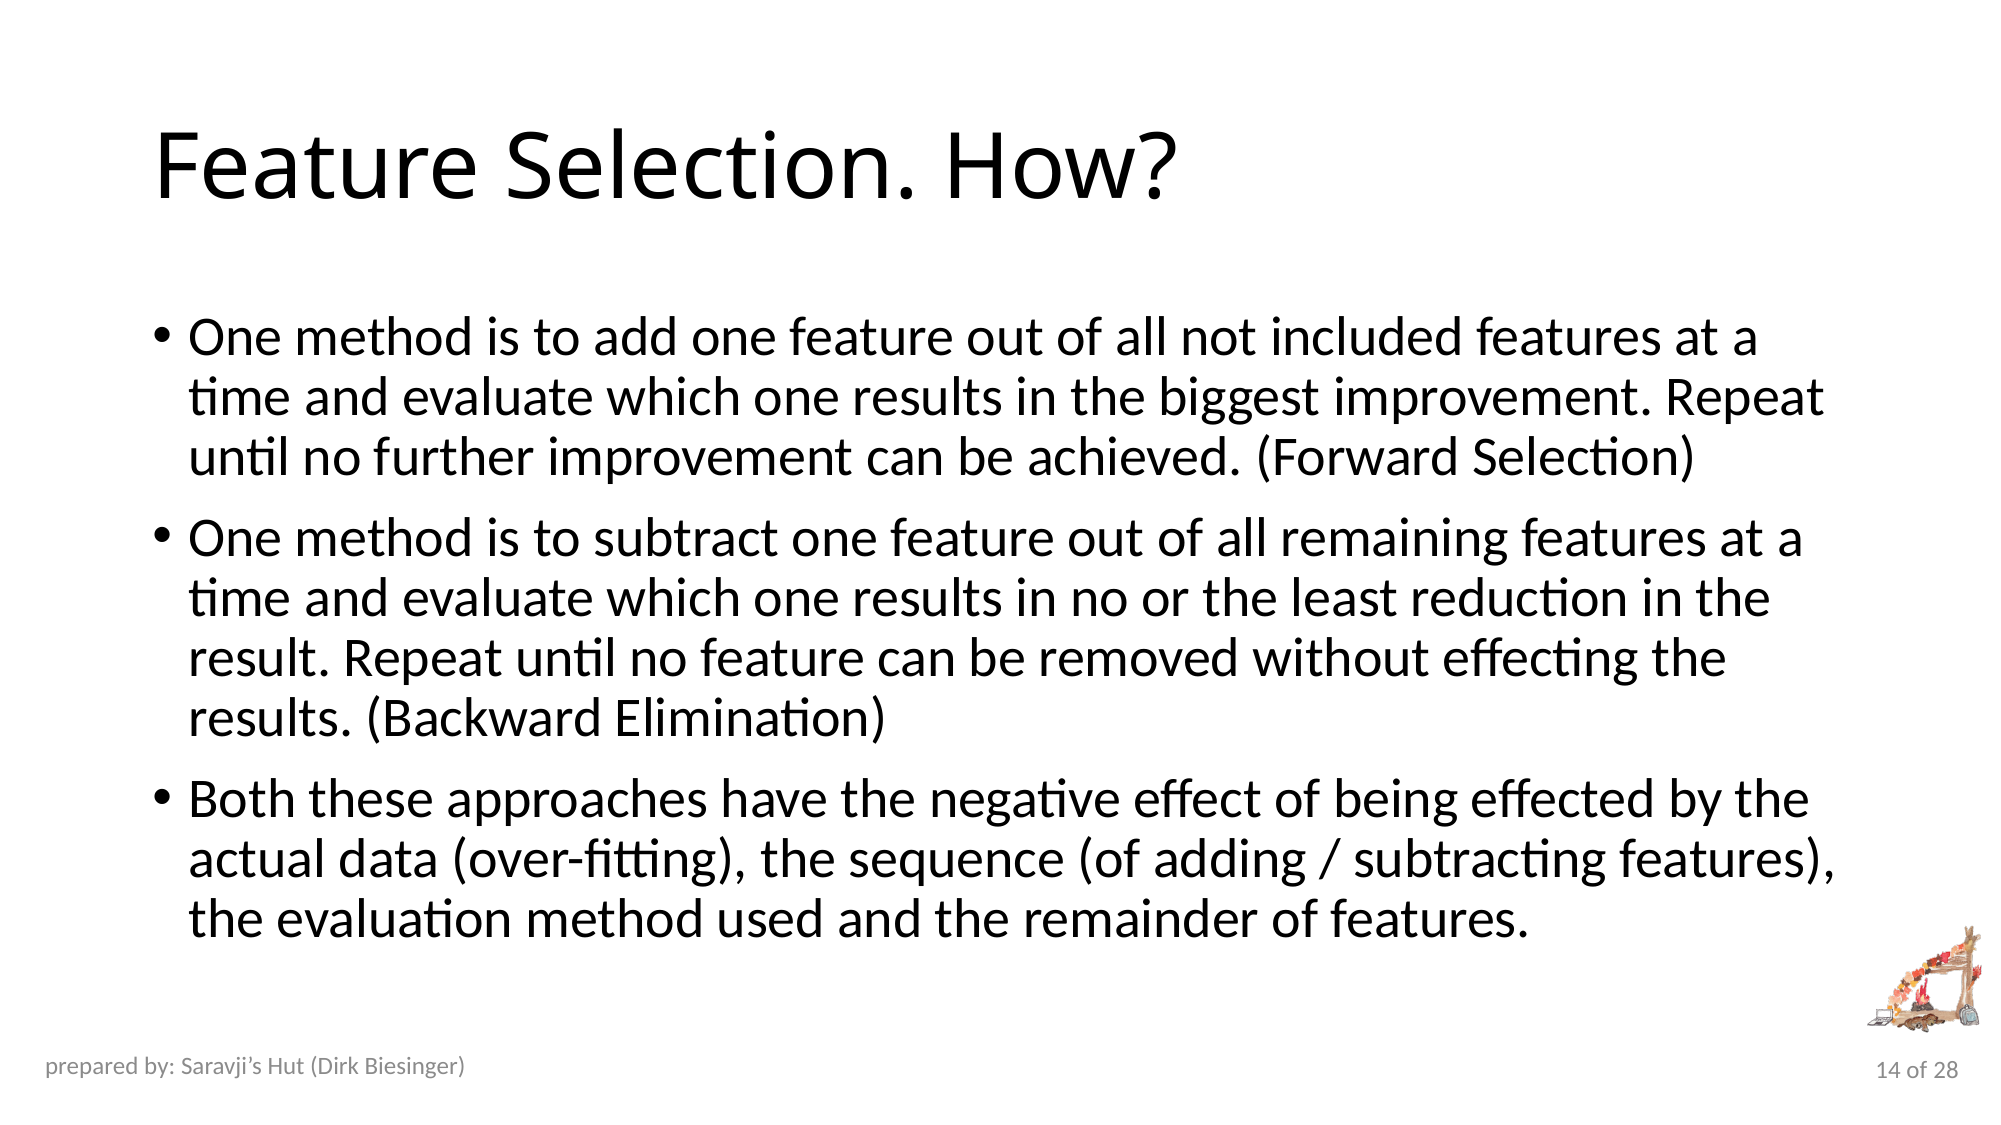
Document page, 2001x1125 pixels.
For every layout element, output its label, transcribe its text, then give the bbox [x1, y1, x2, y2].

picture [1853, 908, 1996, 1050]
list One method is to add one feature out of all not included features at a time and evaluate which one results in the biggest improvement. Repeat until no further improvement can be achieved. (Forward Selection) One method is to subtract one feature out of all remaining features at a time and evaluate which one results in no or the least reduction in the result. Repeat until no feature can be removed without effecting the results. (Backward Elimination) Both these approaches have the negative effect of being effected by the actual data (over-fitting), the sequence (of adding / subtracting features), the evaluation method used and the remainder of features. [137, 299, 1863, 1014]
title Feature Selection. How? [137, 59, 1863, 278]
